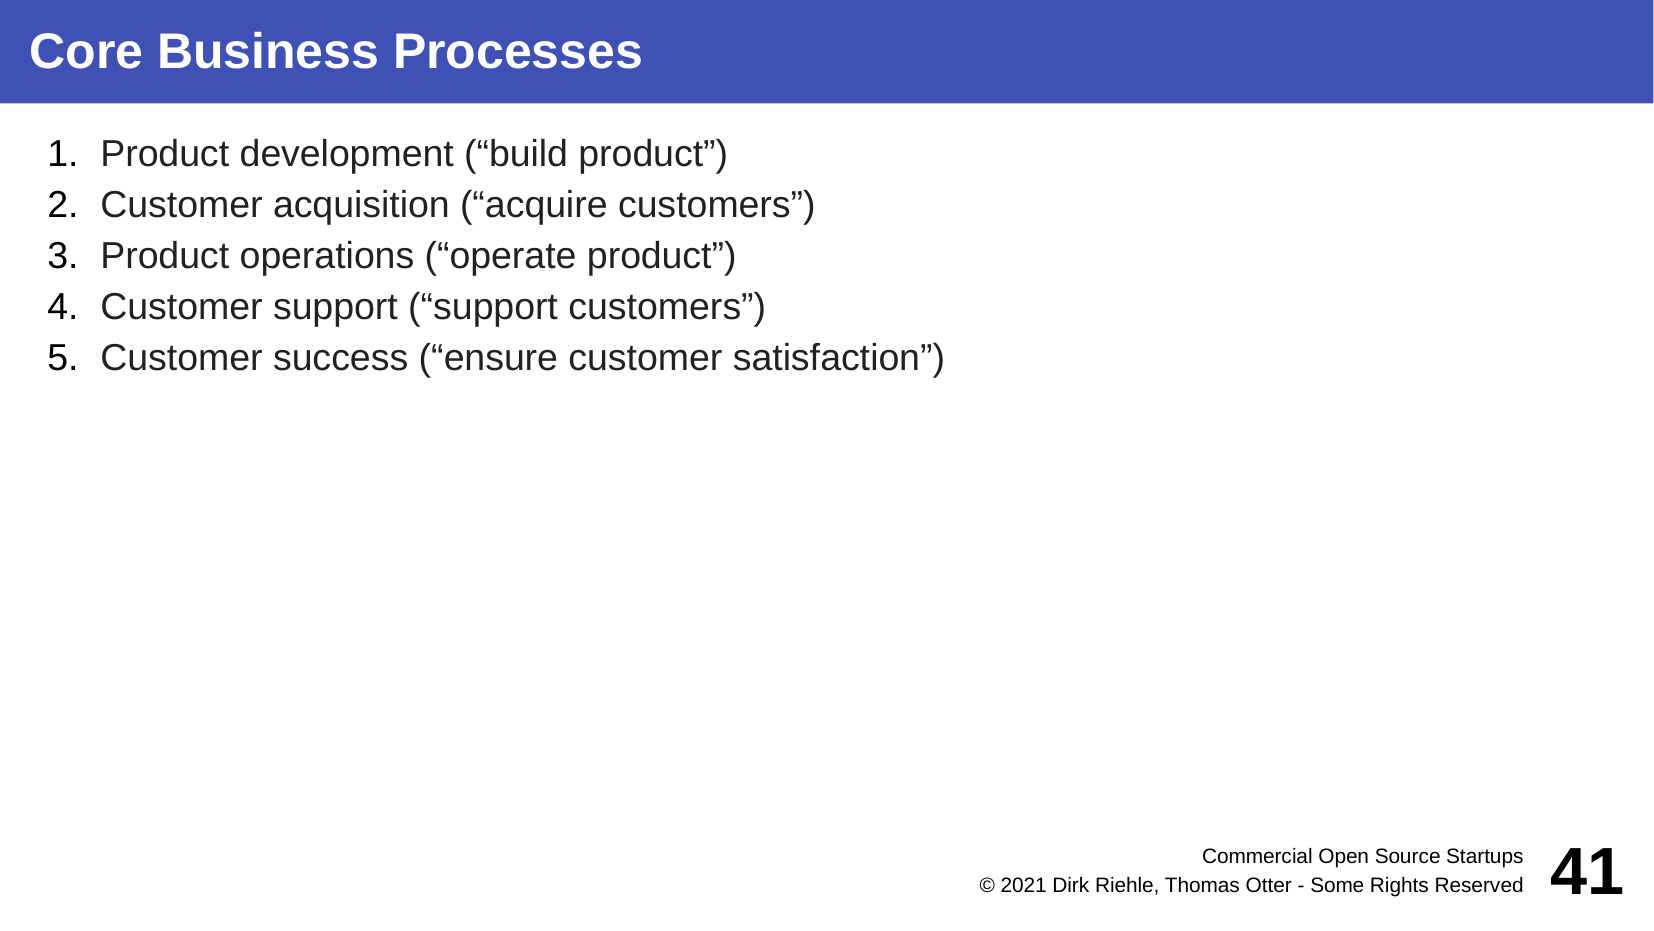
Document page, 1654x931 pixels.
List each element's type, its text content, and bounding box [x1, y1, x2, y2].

title Core Business Processes [0, 0, 1654, 104]
list Product development (“build product”) Customer acquisition (“acquire customers”) Product operations (“operate product”) Customer support (“support customers”) Customer success (“ensure customer satisfaction”) [29, 132, 1625, 813]
